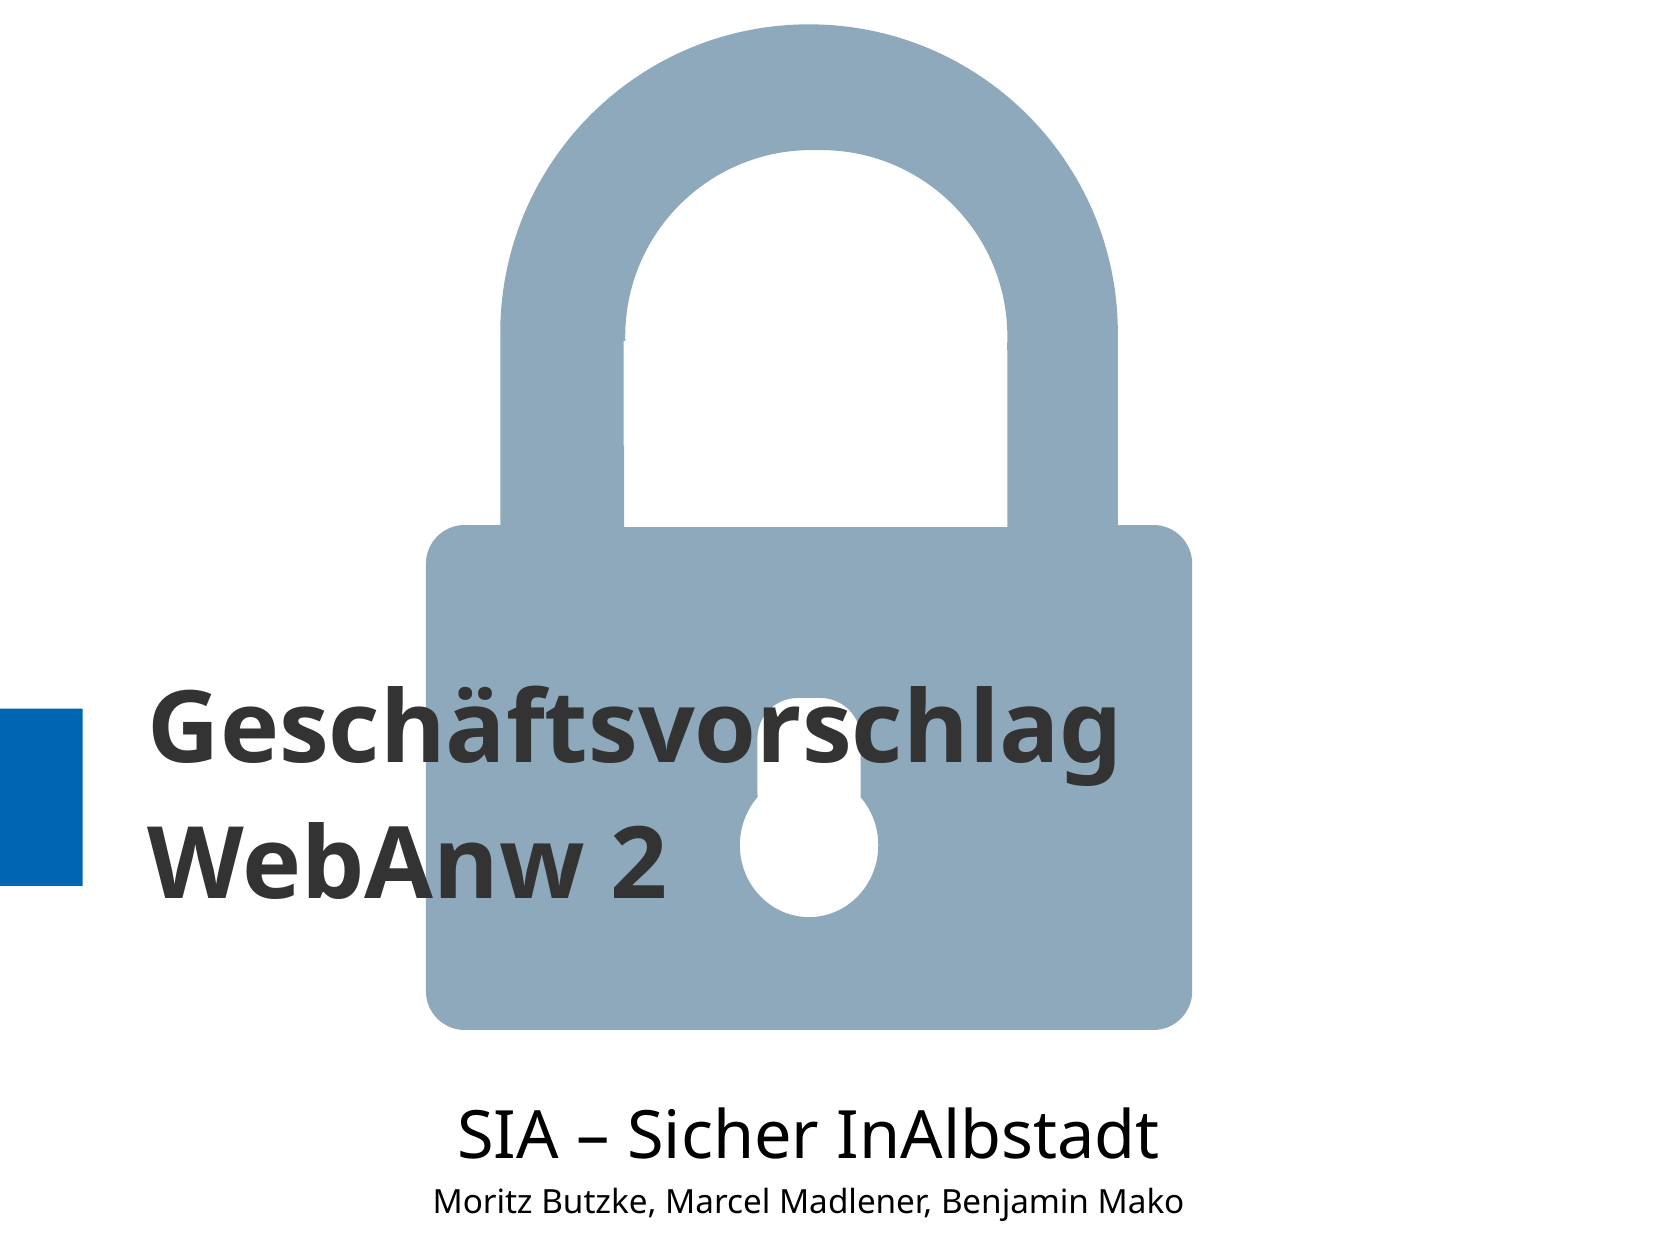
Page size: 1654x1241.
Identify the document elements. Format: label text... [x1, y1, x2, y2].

title Geschäftsvorschlag WebAnw 2 [147, 655, 1306, 929]
picture [425, 23, 1193, 655]
subtitle SIA – Sicher InAlbstadt Moritz Butzke, Marcel Madlener, Benjamin Mako [106, 1074, 1512, 1236]
picture [425, 929, 1193, 1032]
